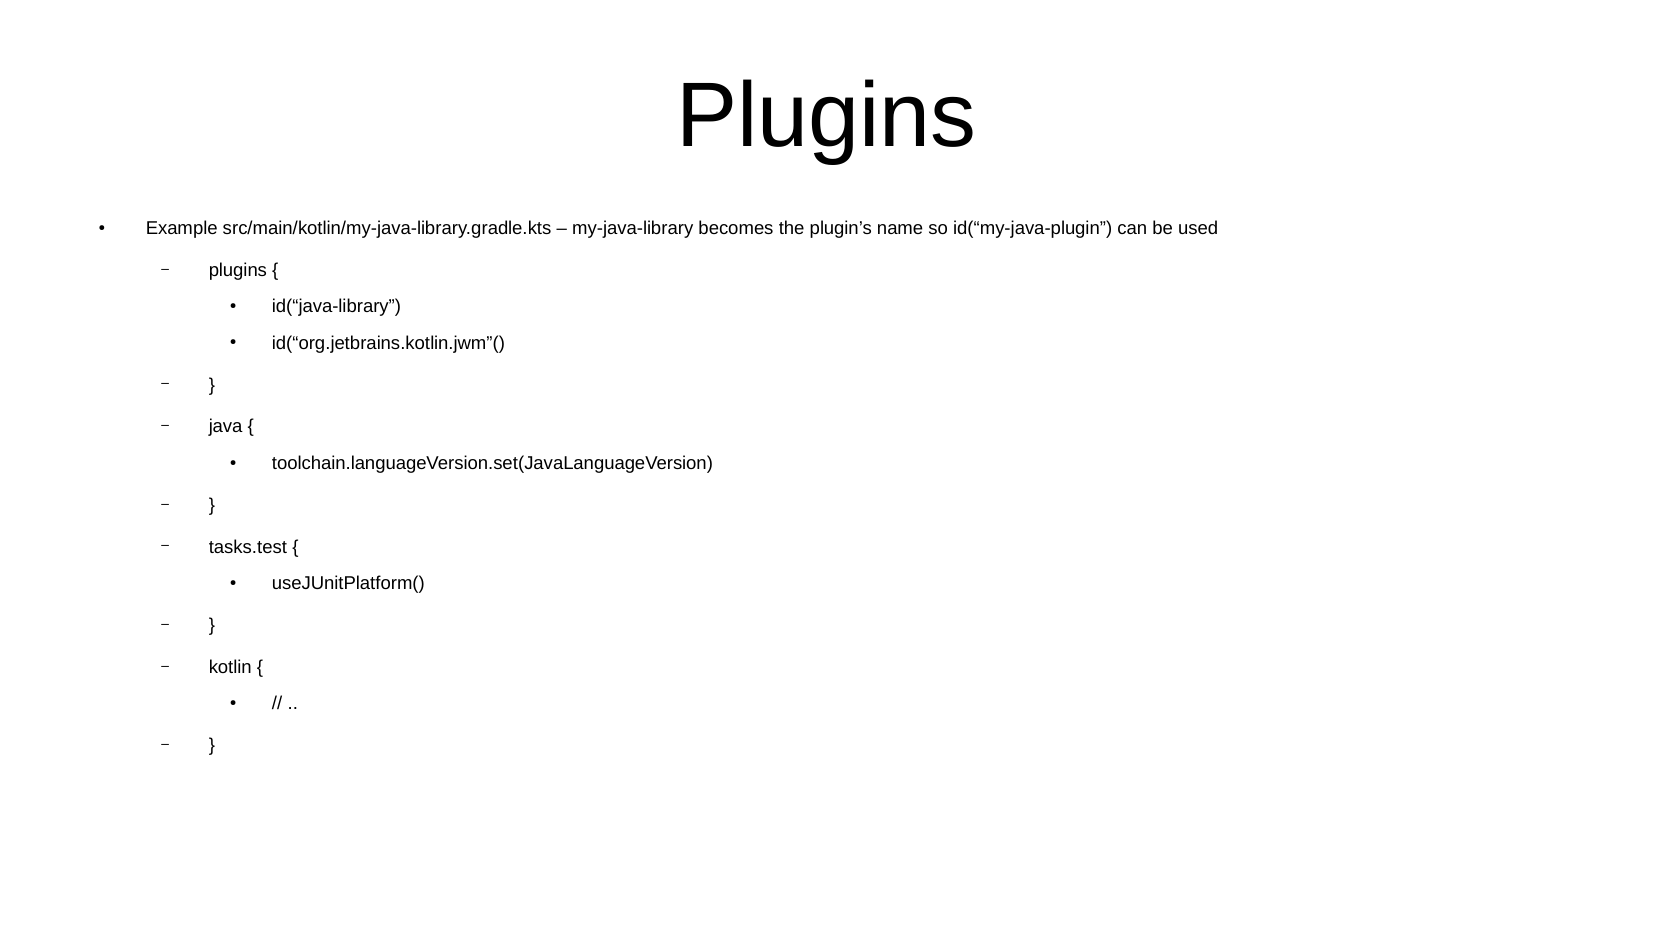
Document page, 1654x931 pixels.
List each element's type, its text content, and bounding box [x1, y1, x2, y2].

list Example src/main/kotlin/my-java-library.gradle.kts – my-java-library becomes the plugin’s name so id(“my-java-plugin”) can be used plugins { id(“java-library”) id(“org.jetbrains.kotlin.jwm”() } java { toolchain.languageVersion.set(JavaLanguageVersion) } tasks.test { useJUnitPlatform() } kotlin { // .. } [82, 217, 1571, 758]
title Plugins [82, 37, 1571, 193]
